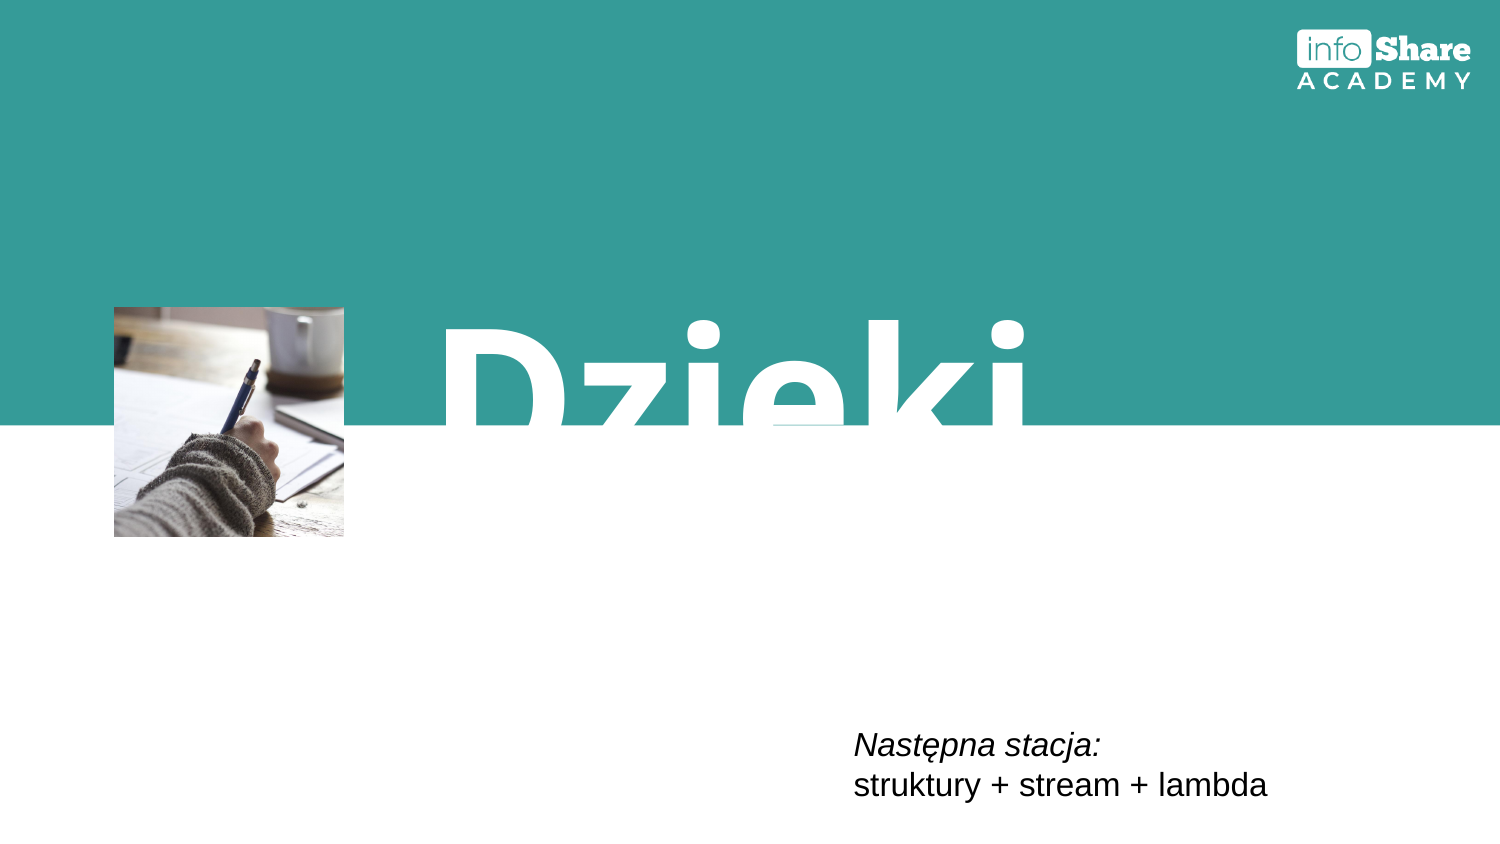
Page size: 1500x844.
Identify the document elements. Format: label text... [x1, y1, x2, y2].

picture [114, 307, 344, 537]
subtitle Następna stacja: struktury + stream + lambda [838, 708, 1469, 827]
title Dzięki [413, 224, 1181, 415]
picture [1267, 0, 1500, 119]
